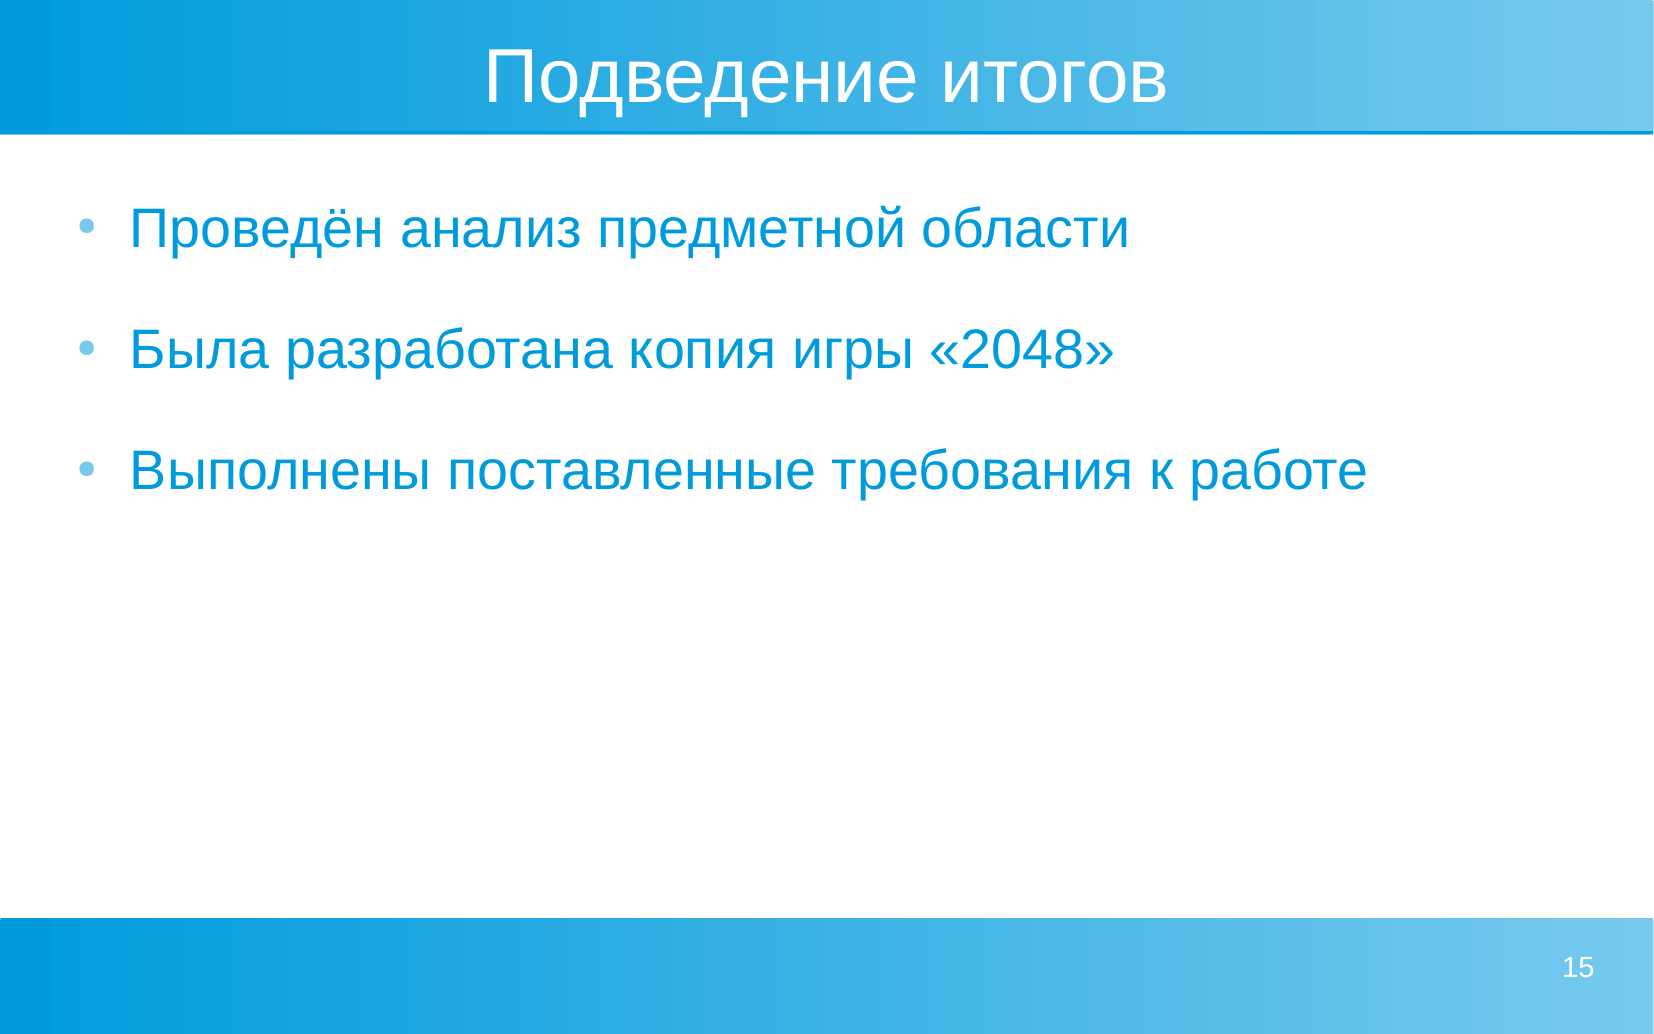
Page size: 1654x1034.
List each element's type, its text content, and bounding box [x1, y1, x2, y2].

list Проведён анализ предметной области Была разработана копия игры «2048» Выполнены поставленные требования к работе [59, 196, 1595, 853]
title Подведение итогов [59, 32, 1595, 120]
